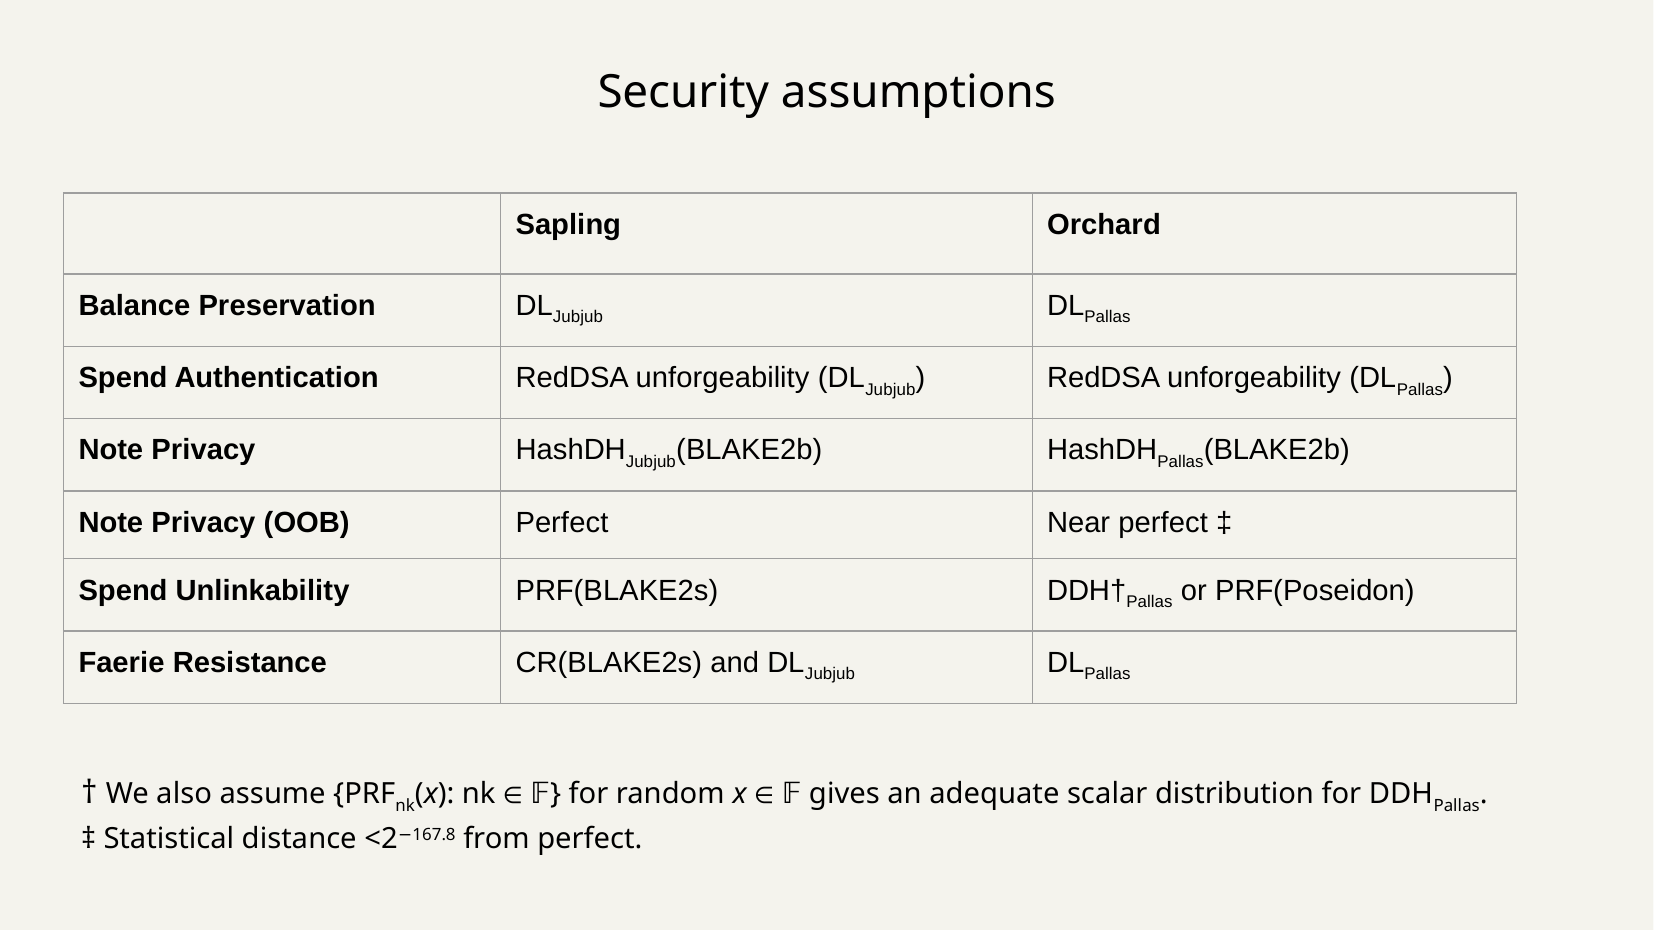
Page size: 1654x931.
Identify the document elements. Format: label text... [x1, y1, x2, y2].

table_cell Spend Authentication [64, 347, 500, 418]
table_cell DLJubjub [501, 275, 1032, 346]
table_cell HashDHPallas(BLAKE2b) [1033, 419, 1516, 490]
table_cell Spend Unlinkability [64, 559, 500, 630]
table_cell PRF(BLAKE2s) [501, 559, 1032, 630]
table_cell RedDSA unforgeability (DLPallas) [1033, 347, 1516, 418]
table_cell DLPallas [1033, 275, 1516, 346]
table_header Orchard [1033, 194, 1516, 273]
table_cell Note Privacy [64, 419, 500, 490]
table_cell CR(BLAKE2s) and DLJubjub [501, 632, 1032, 703]
table_header [64, 194, 500, 273]
table_cell DLPallas [1033, 632, 1516, 703]
table_header Sapling [501, 194, 1032, 273]
table_cell Balance Preservation [64, 275, 500, 346]
table_cell RedDSA unforgeability (DLJubjub) [501, 347, 1032, 418]
table_cell Perfect [501, 492, 1032, 558]
table_cell Faerie Resistance [64, 632, 500, 703]
table_cell HashDHJubjub(BLAKE2b) [501, 419, 1032, 490]
title Security assumptions [82, 37, 1571, 142]
text_box † We also assume {PRFnk​(x): nk ∈ 𝔽} for random x ∈ 𝔽 gives an adequate scalar distribution for DDHPallas.​ ‡ Statistical distance <2−167.8 from perfect. [66, 750, 1512, 870]
table_cell Note Privacy (OOB) [64, 492, 500, 558]
table_cell Near perfect ‡ [1033, 492, 1516, 558]
table_cell DDH†Pallas or PRF(Poseidon) [1033, 559, 1516, 630]
